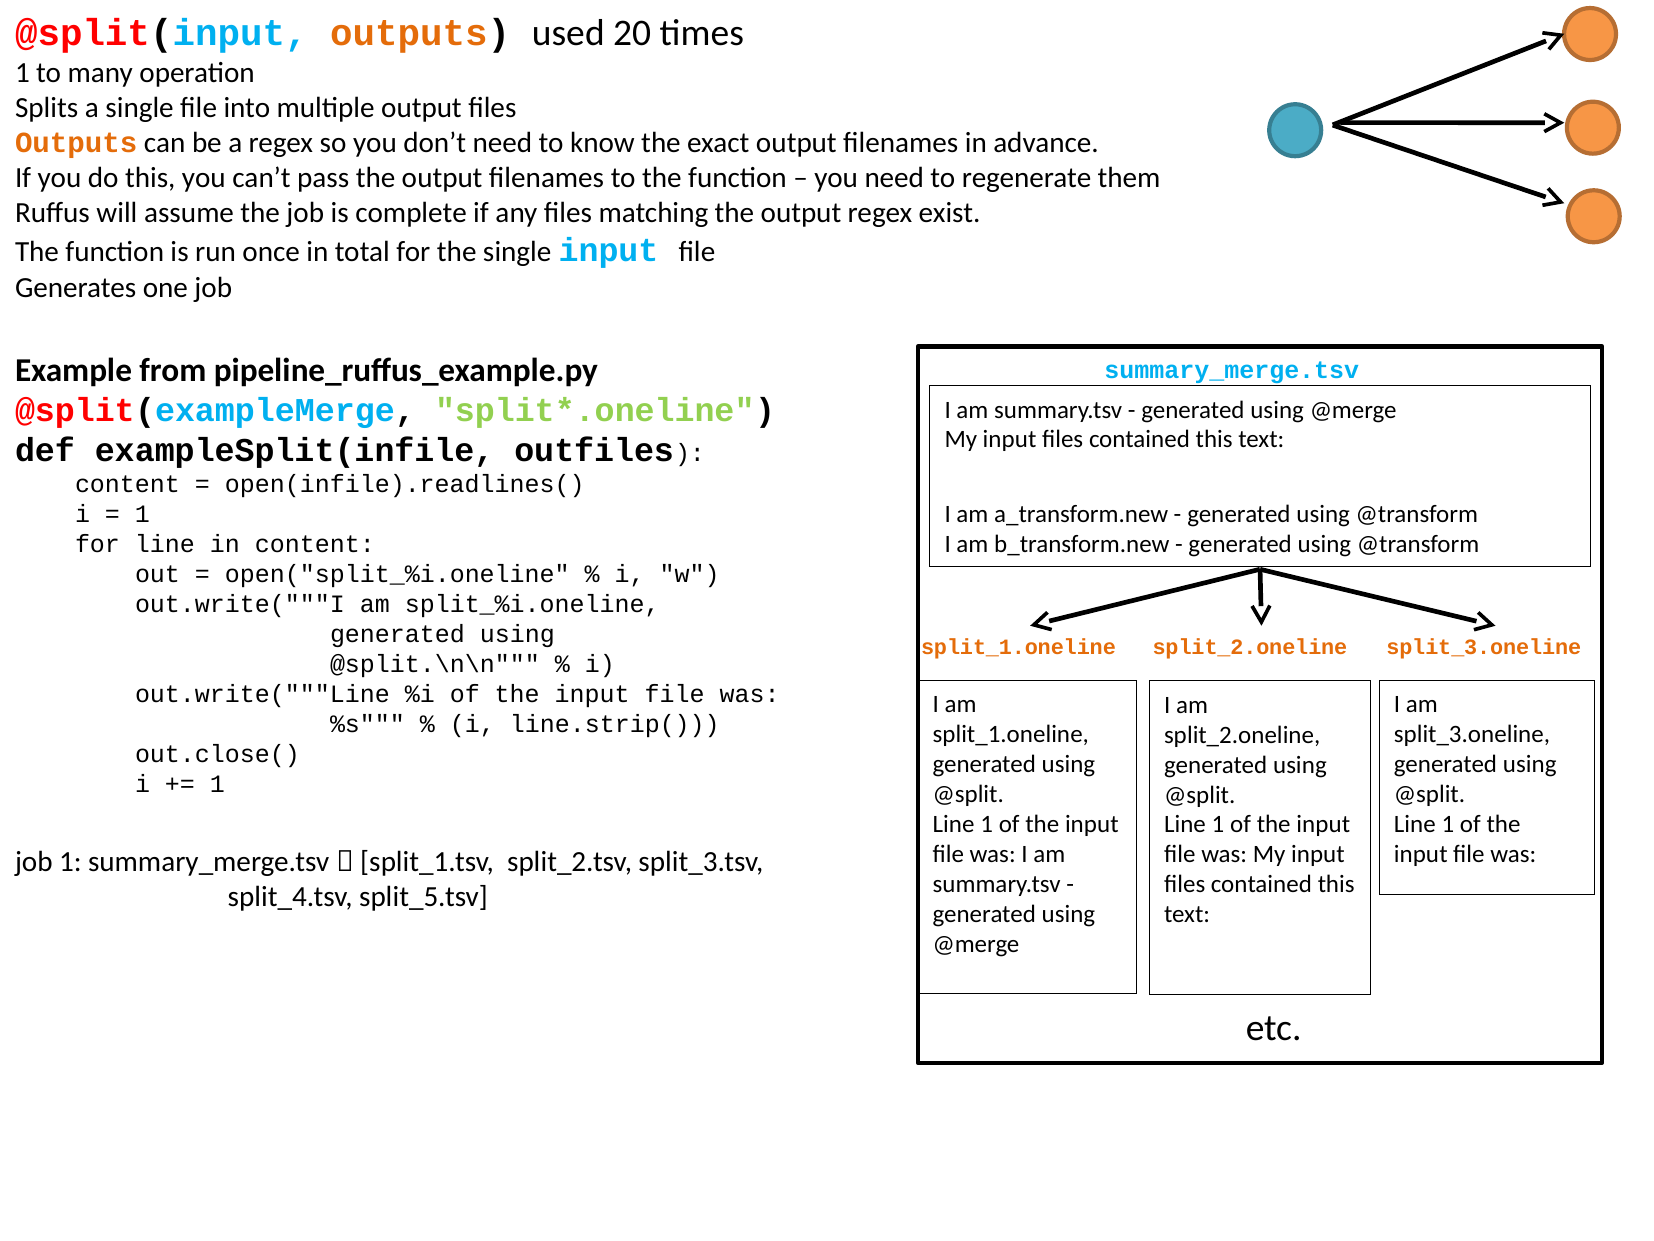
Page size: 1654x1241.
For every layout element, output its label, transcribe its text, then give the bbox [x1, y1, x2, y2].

text_box I am summary.tsv - generated using @merge My input files contained this text: I am a_transform.new - generated using @transform I am b_transform.new - generated using @transform [929, 385, 1591, 567]
text_box split_2.oneline [1137, 625, 1371, 671]
text_box @split(input, outputs) used 20 times 1 to many operation Splits a single file into multiple output files Outputs can be a regex so you don’t need to know the exact output filenames in advance. If you do this, you can’t pass the output filenames to the function – you need to regenerate them Ruffus will assume the job is complete if any files matching the output regex exist. The function is run once in total for the single input file Generates one job Example from pipeline_ruffus_example.py @split(exampleMerge, "split*.oneline") def exampleSplit(infile, outfiles): content = open(infile).readlines() i = 1 for line in content: out = open("split_%i.oneline" % i, "w") out.write("""I am split_%i.oneline, generated using @split.\n\n""" % i) out.write("""Line %i of the input file was: %s""" % (i, line.strip())) out.close() i += 1 job 1: summary_merge.tsv  [split_1.tsv, split_2.tsv, split_3.tsv, split_4.tsv, split_5.tsv] [920, 349, 1484, 625]
text_box [1567, 190, 1620, 243]
text_box I am split_1.oneline, generated using @split. Line 1 of the input file was: I am summary.tsv -generated using @merge [917, 680, 1137, 994]
text_box [1269, 104, 1322, 157]
text_box I am split_2.oneline, generated using @split. Line 1 of the input file was: My input files contained this text: [1149, 680, 1371, 995]
text_box etc. [1231, 996, 1326, 1062]
text_box split_1.oneline [906, 625, 1137, 671]
text_box I am split_3.oneline, generated using @split. Line 1 of the input file was: [1379, 680, 1595, 895]
text_box @split(input, outputs) used 20 times 1 to many operation Splits a single file into multiple output files Outputs can be a regex so you don’t need to know the exact output filenames in advance. If you do this, you can’t pass the output filenames to the function – you need to regenerate them Ruffus will assume the job is complete if any files matching the output regex exist. The function is run once in total for the single input file Generates one job Example from pipeline_ruffus_example.py @split(exampleMerge, "split*.oneline") def exampleSplit(infile, outfiles): content = open(infile).readlines() i = 1 for line in content: out = open("split_%i.oneline" % i, "w") out.write("""I am split_%i.oneline, generated using @split.\n\n""" % i) out.write("""Line %i of the input file was: %s""" % (i, line.strip())) out.close() i += 1 job 1: summary_merge.tsv  [split_1.tsv, split_2.tsv, split_3.tsv, split_4.tsv, split_5.tsv] [0, 0, 1484, 1223]
text_box [1564, 8, 1617, 61]
text_box [1566, 101, 1619, 154]
text_box summary_merge.tsv [1089, 346, 1404, 385]
text_box @split(input, outputs) used 20 times 1 to many operation Splits a single file into multiple output files Outputs can be a regex so you don’t need to know the exact output filenames in advance. If you do this, you can’t pass the output filenames to the function – you need to regenerate them Ruffus will assume the job is complete if any files matching the output regex exist. The function is run once in total for the single input file Generates one job Example from pipeline_ruffus_example.py @split(exampleMerge, "split*.oneline") def exampleSplit(infile, outfiles): content = open(infile).readlines() i = 1 for line in content: out = open("split_%i.oneline" % i, "w") out.write("""I am split_%i.oneline, generated using @split.\n\n""" % i) out.write("""Line %i of the input file was: %s""" % (i, line.strip())) out.close() i += 1 job 1: summary_merge.tsv  [split_1.tsv, split_2.tsv, split_3.tsv, split_4.tsv, split_5.tsv] [920, 671, 1484, 1061]
text_box split_3.oneline [1371, 625, 1620, 671]
